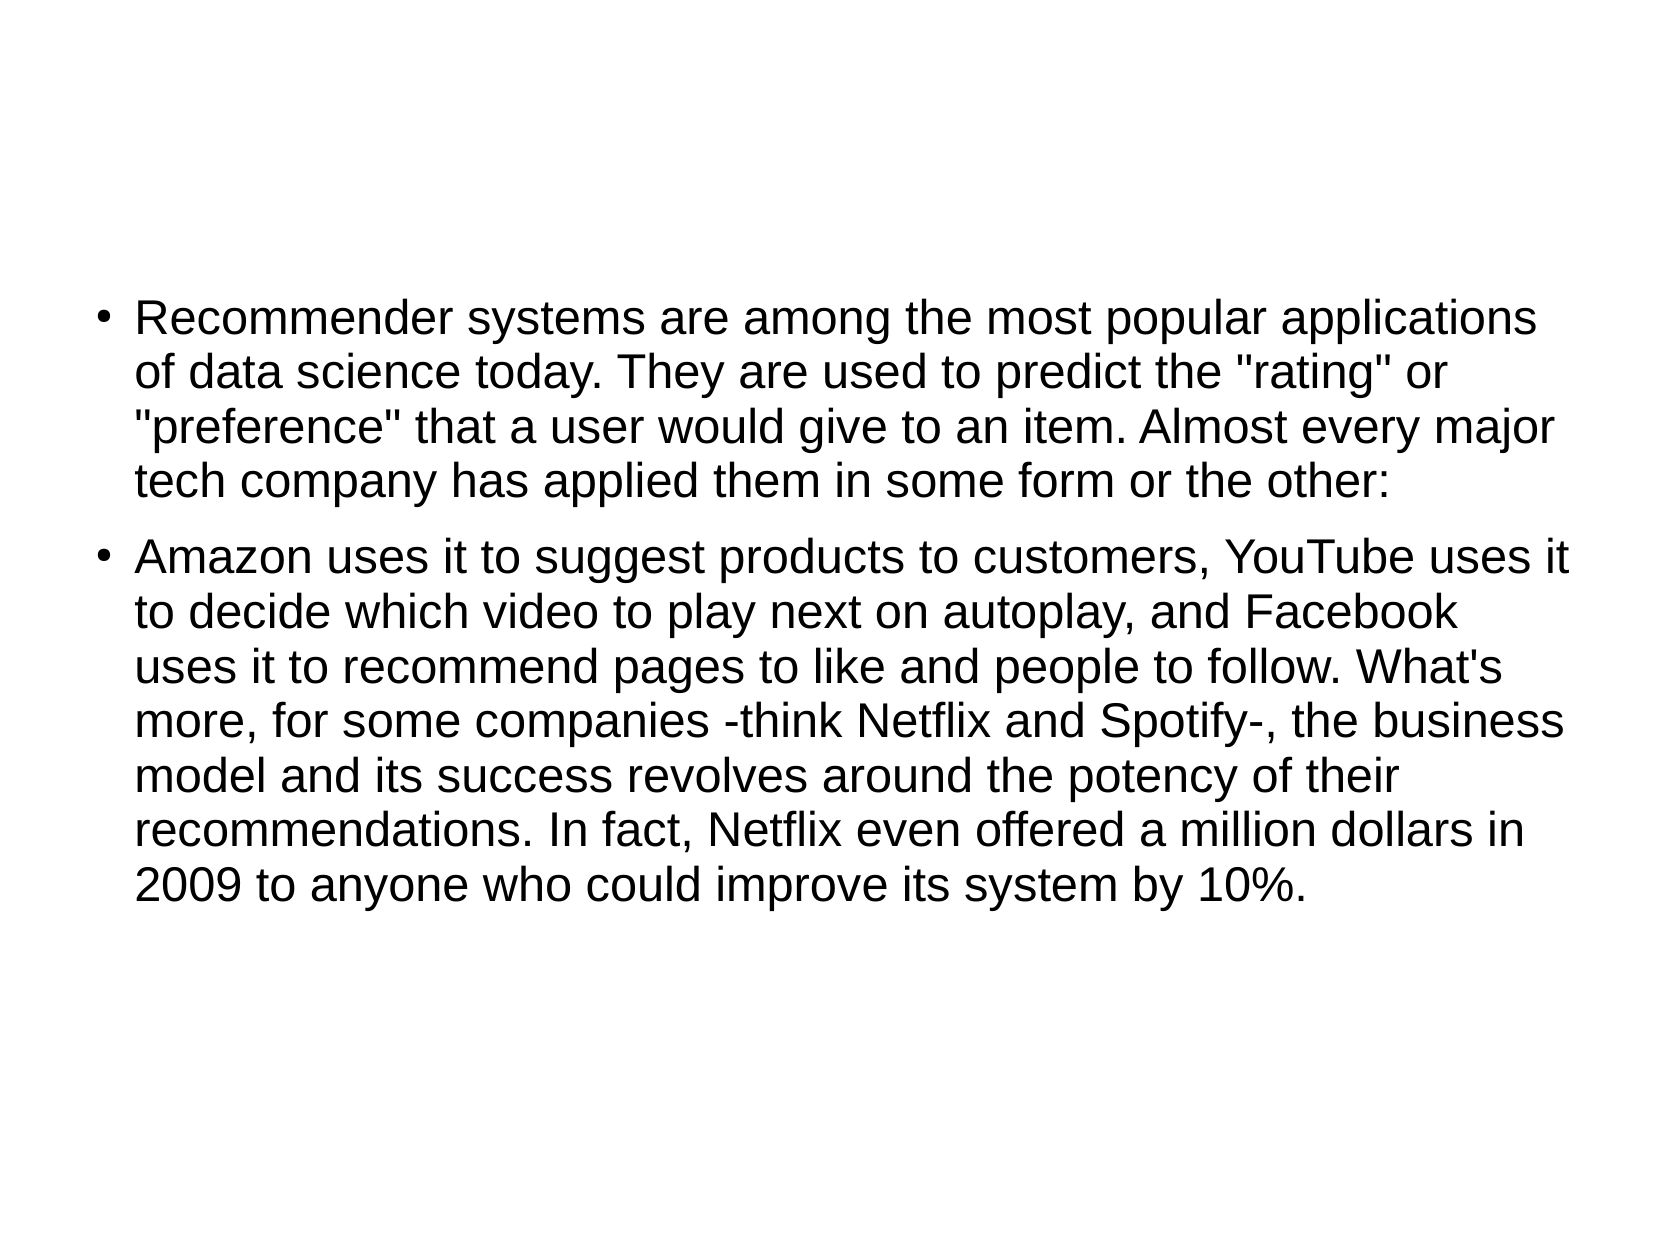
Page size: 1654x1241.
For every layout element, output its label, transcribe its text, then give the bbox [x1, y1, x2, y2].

list Recommender systems are among the most popular applications of data science today. They are used to predict the "rating" or "preference" that a user would give to an item. Almost every major tech company has applied them in some form or the other: Amazon uses it to suggest products to customers, YouTube uses it to decide which video to play next on autoplay, and Facebook uses it to recommend pages to like and people to follow. What's more, for some companies -think Netflix and Spotify-, the business model and its success revolves around the potency of their recommendations. In fact, Netflix even offered a million dollars in 2009 to anyone who could improve its system by 10%. [82, 290, 1571, 1010]
